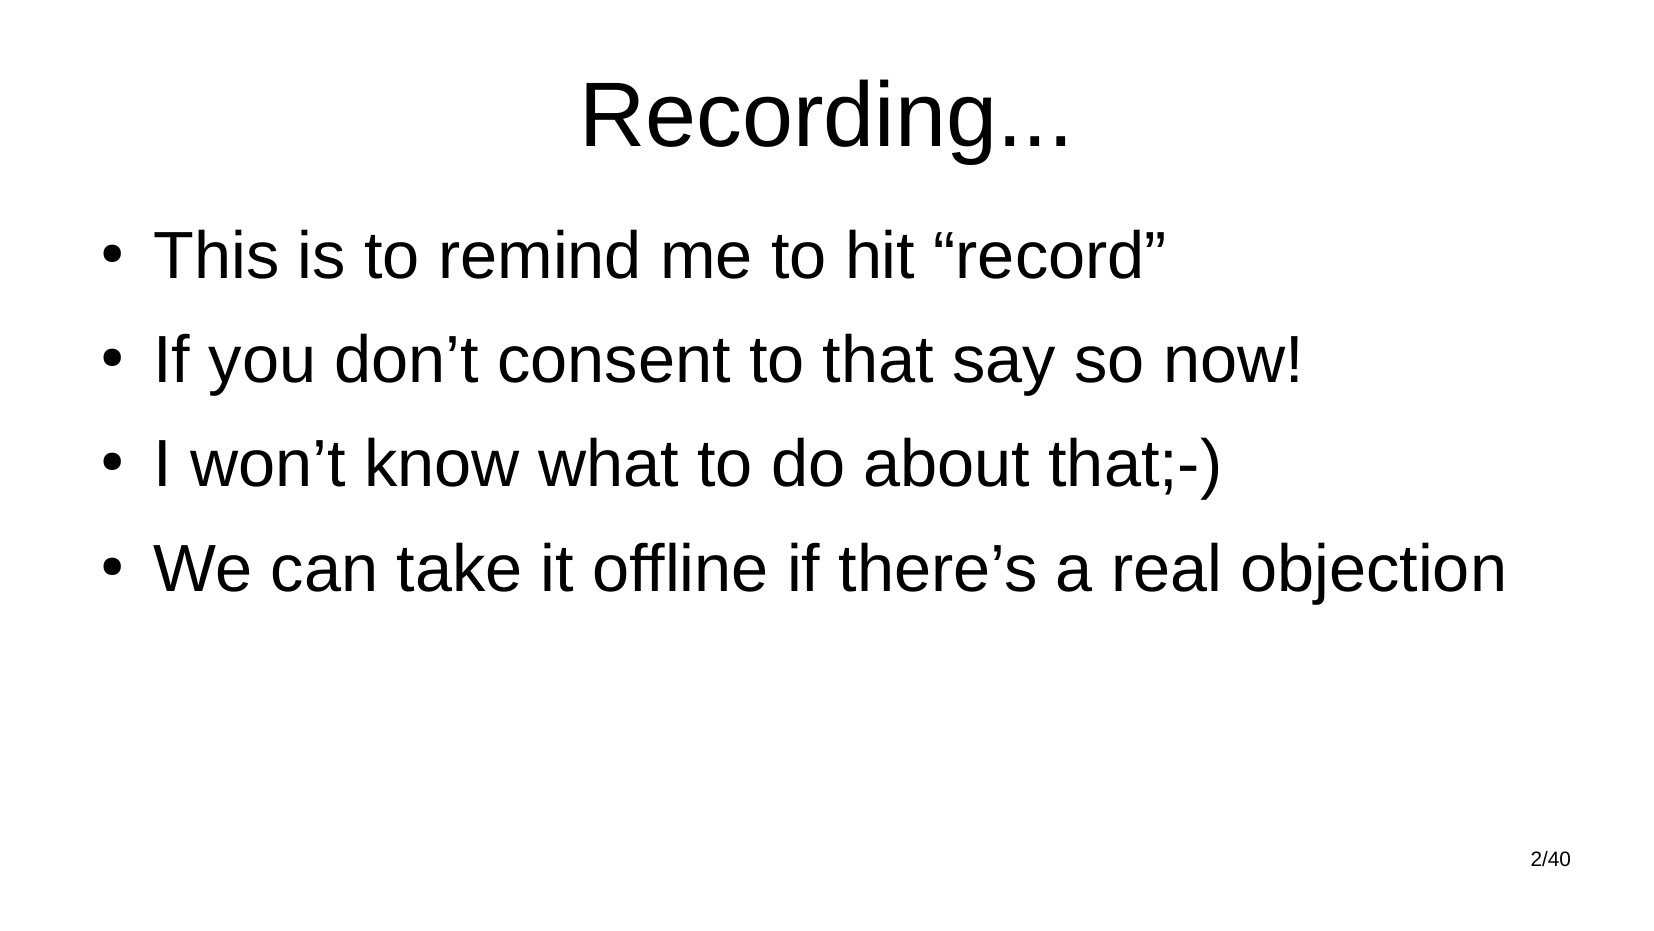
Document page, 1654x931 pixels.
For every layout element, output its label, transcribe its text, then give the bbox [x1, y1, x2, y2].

title Recording... [82, 37, 1571, 193]
list This is to remind me to hit “record” If you don’t consent to that say so now! I won’t know what to do about that;-) We can take it offline if there’s a real objection [82, 217, 1571, 758]
